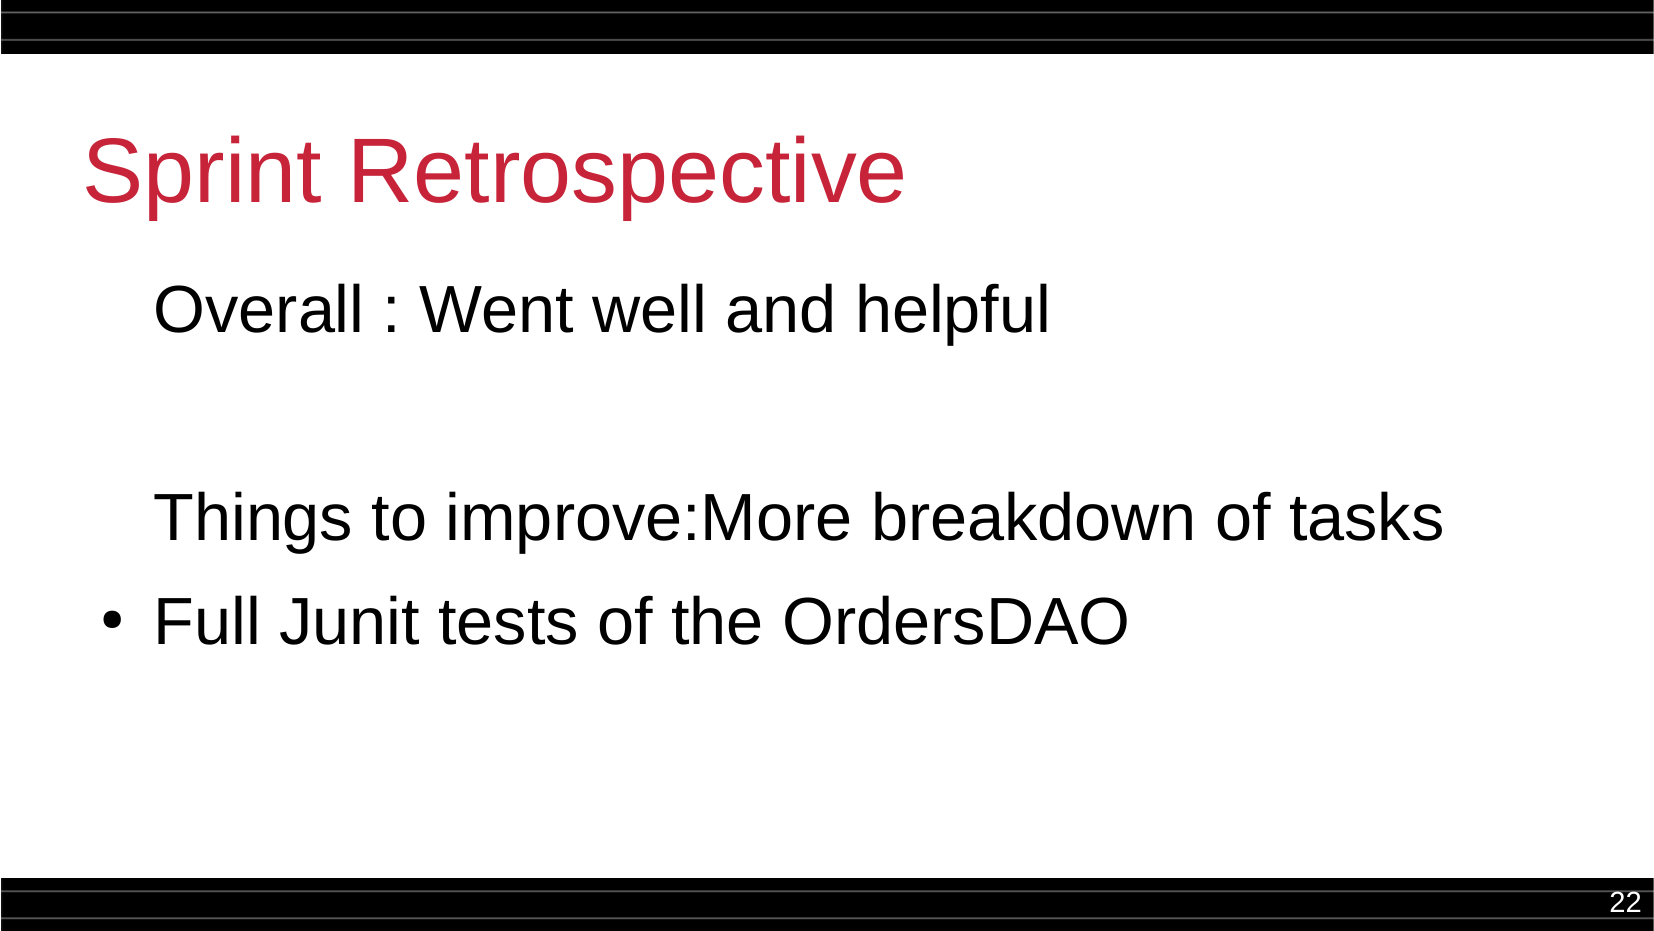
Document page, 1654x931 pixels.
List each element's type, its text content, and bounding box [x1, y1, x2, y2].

picture [1, 0, 1654, 54]
picture [1, 878, 1654, 931]
title Sprint Retrospective [82, 92, 1571, 249]
list Overall : Went well and helpful Things to improve:More breakdown of tasks Full Junit tests of the OrdersDAO [82, 271, 1571, 758]
